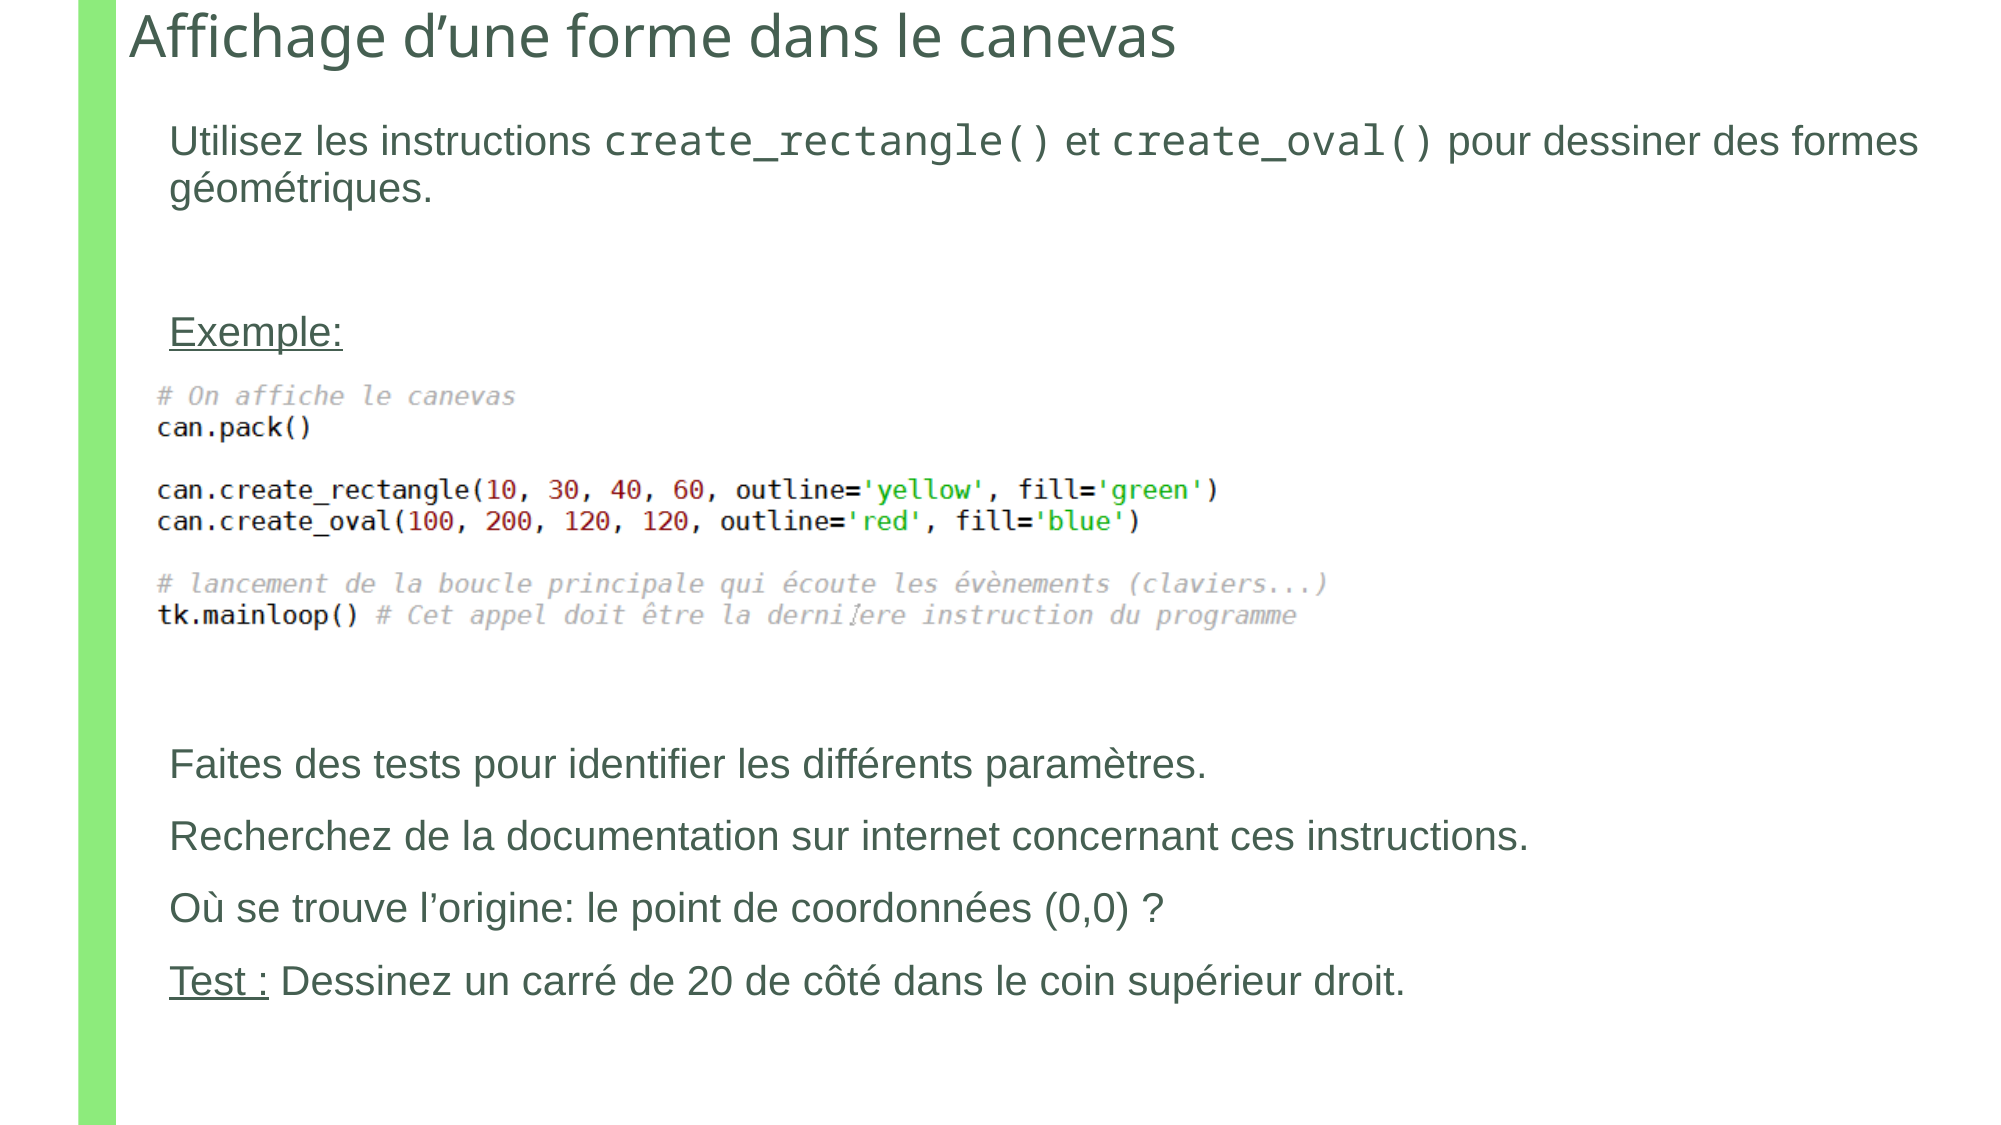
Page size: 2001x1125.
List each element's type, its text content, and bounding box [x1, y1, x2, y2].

list Utilisez les instructions create_rectangle() et create_oval() pour dessiner des formes géométriques. Exemple: Faites des tests pour identifier les différents paramètres. Recherchez de la documentation sur internet concernant ces instructions. Où se trouve l’origine: le point de coordonnées (0,0) ? Test : Dessinez un carré de 20 de côté dans le coin supérieur droit. [154, 110, 2000, 1125]
picture [154, 377, 1341, 643]
title Affichage d’une forme dans le canevas [114, 0, 2000, 107]
